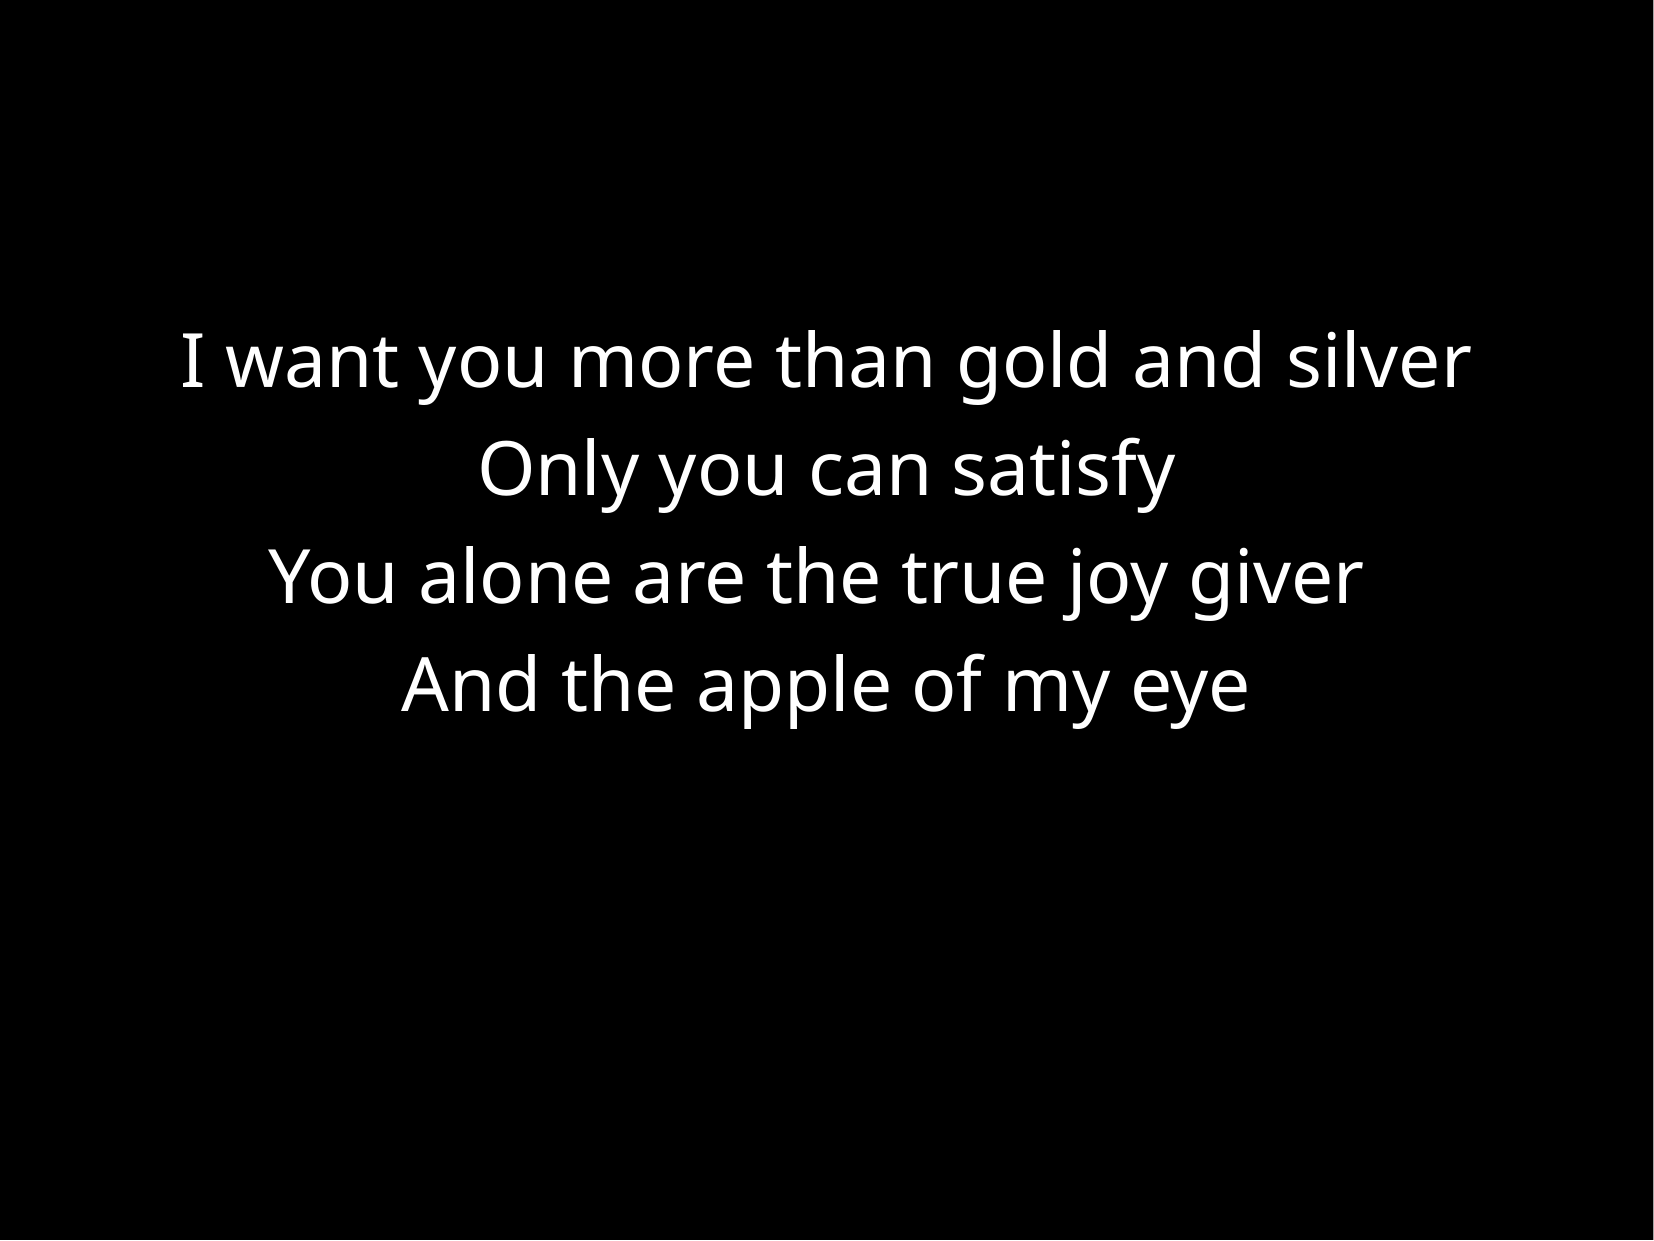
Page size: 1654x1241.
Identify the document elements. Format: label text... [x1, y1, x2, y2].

list I want you more than gold and silver Only you can satisfy You alone are the true joy giver And the apple of my eye [0, 307, 1654, 1027]
